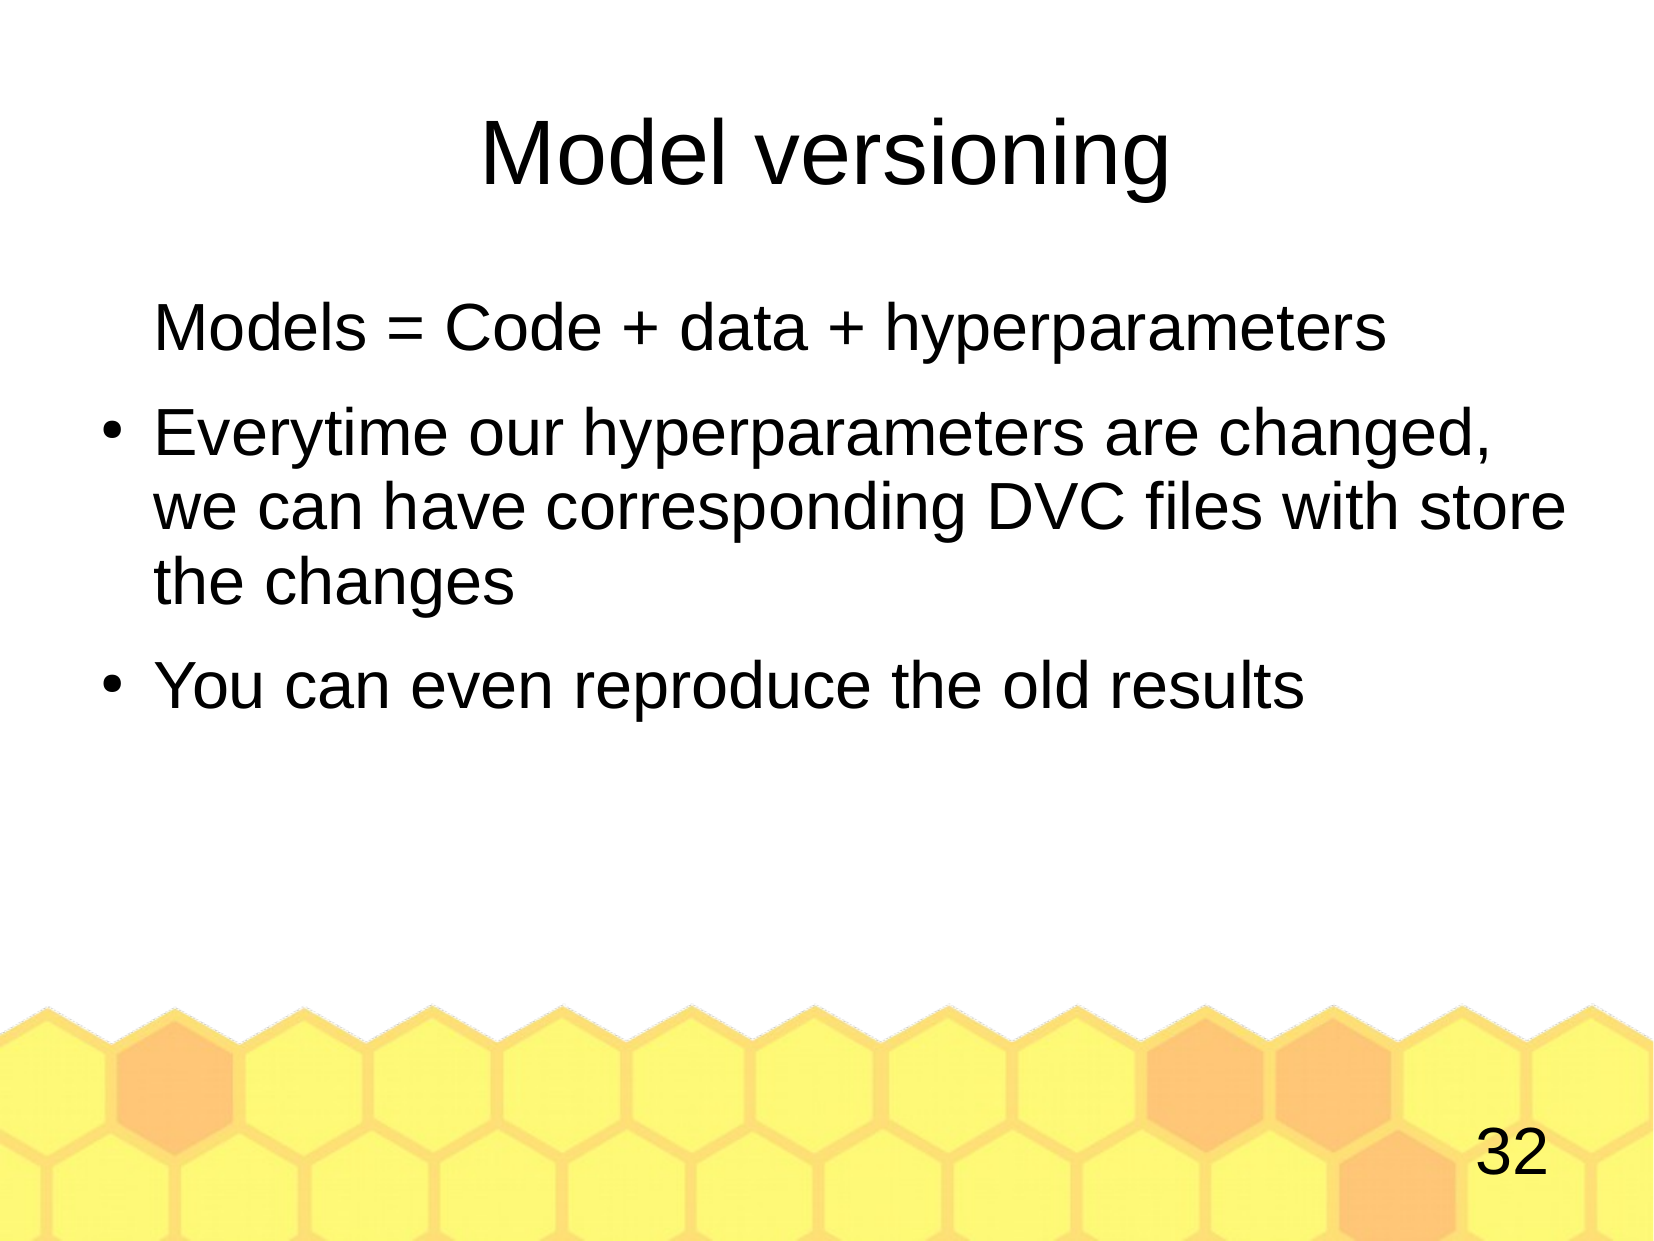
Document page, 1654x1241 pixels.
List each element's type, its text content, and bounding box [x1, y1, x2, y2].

list Models = Code + data + hyperparameters Everytime our hyperparameters are changed, we can have corresponding DVC files with store the changes You can even reproduce the old results [82, 290, 1571, 1010]
title Model versioning [82, 49, 1571, 257]
text_box [811, 643, 841, 715]
picture [0, 1001, 1654, 1241]
text_box 32 [1417, 1062, 1607, 1241]
